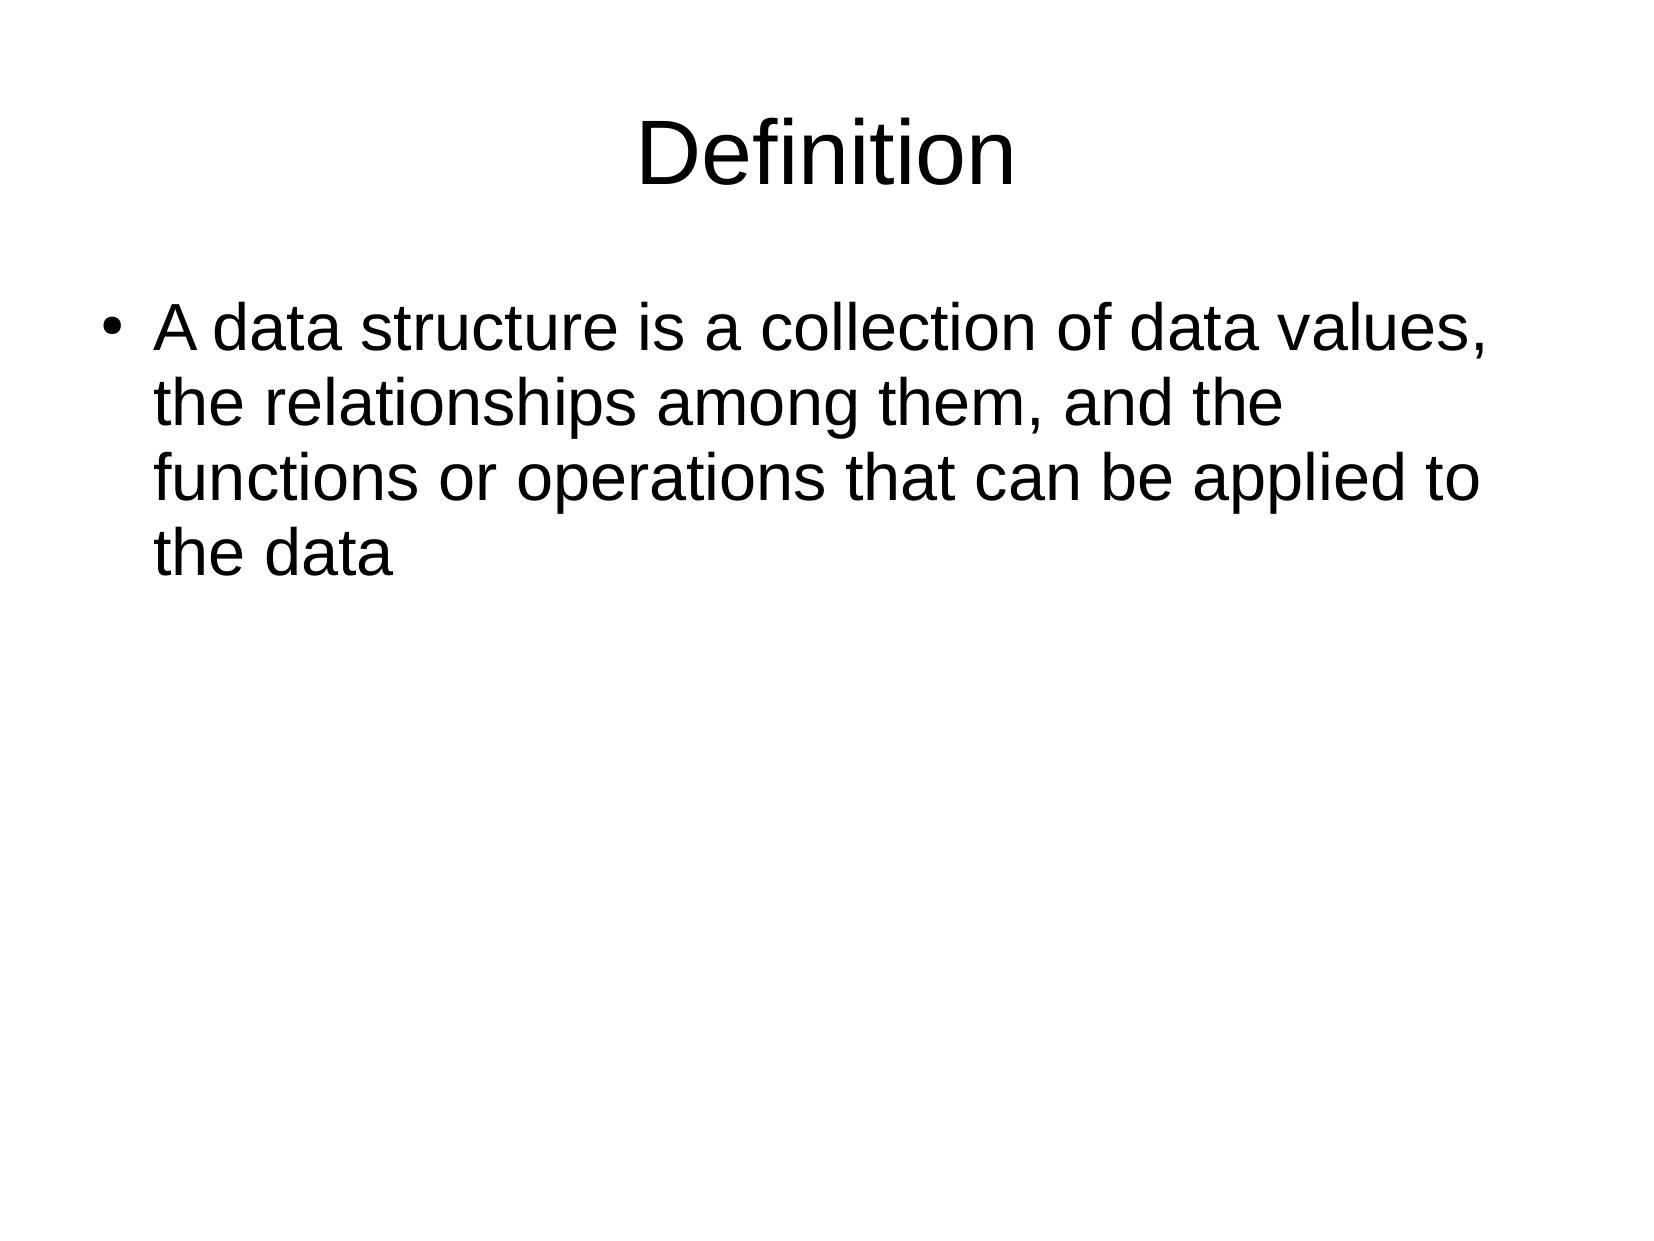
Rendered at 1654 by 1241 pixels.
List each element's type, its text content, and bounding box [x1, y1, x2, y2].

title Definition [82, 49, 1571, 257]
list A data structure is a collection of data values, the relationships among them, and the functions or operations that can be applied to the data [82, 290, 1571, 1010]
